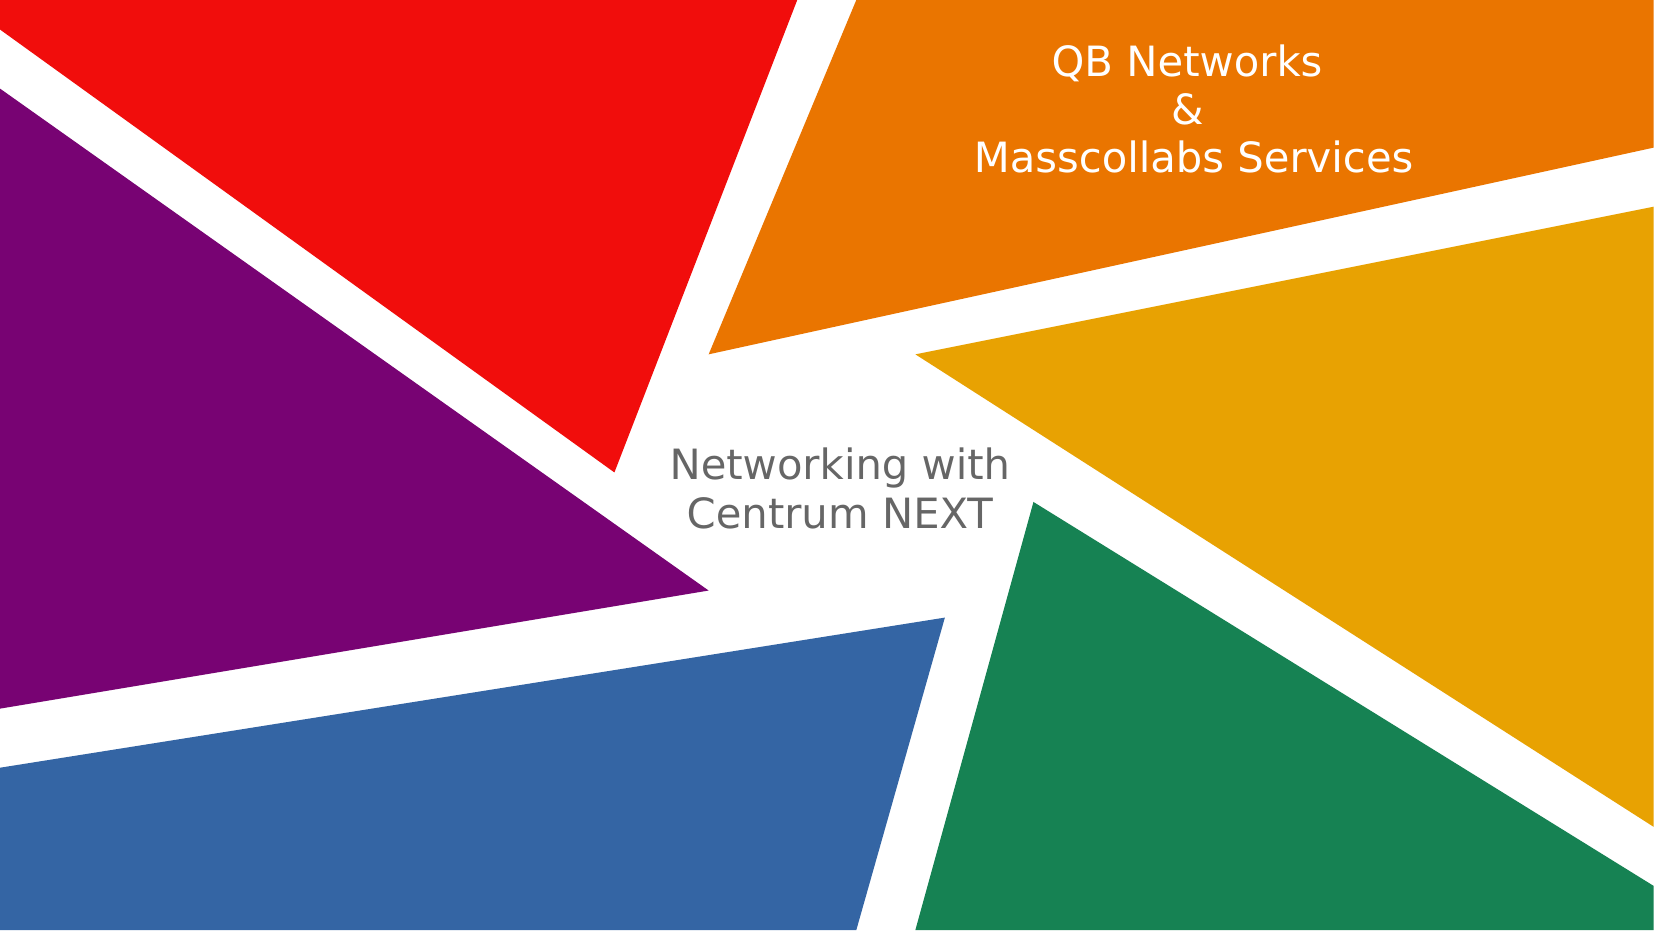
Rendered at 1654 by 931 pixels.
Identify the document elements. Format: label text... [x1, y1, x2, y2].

subtitle Networking with Centrum NEXT [629, 337, 1051, 642]
title QB Networks & Masscollabs Services [862, 32, 1526, 188]
